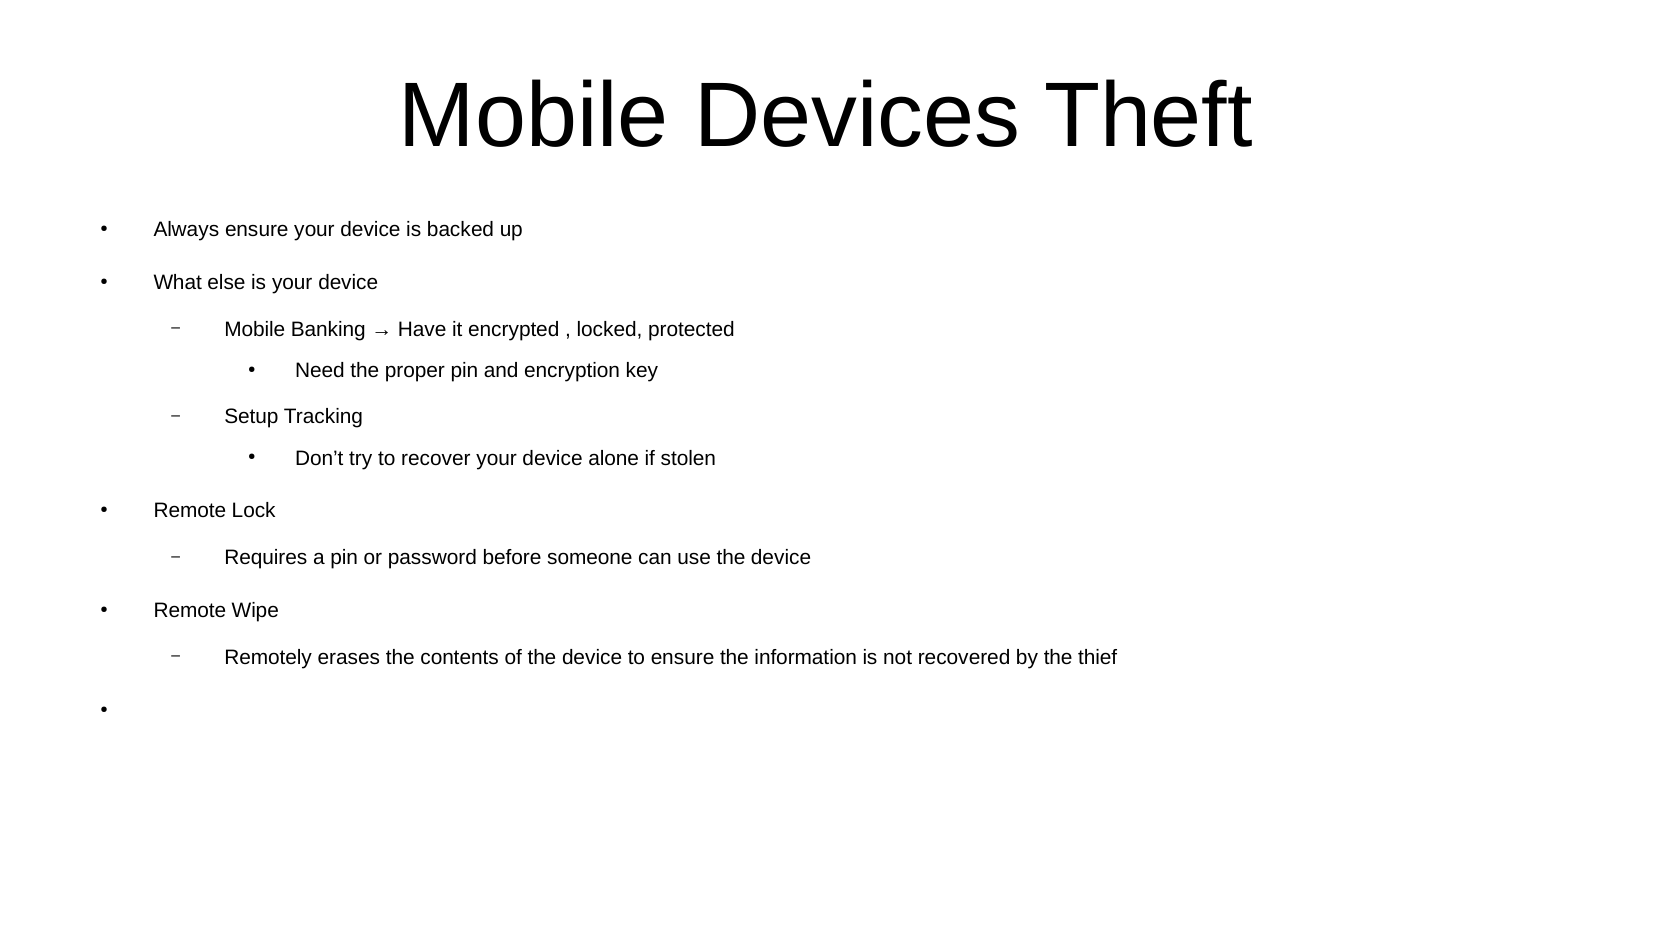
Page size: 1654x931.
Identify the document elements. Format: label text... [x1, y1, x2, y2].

list Always ensure your device is backed up What else is your device Mobile Banking → Have it encrypted , locked, protected Need the proper pin and encryption key Setup Tracking Don’t try to recover your device alone if stolen Remote Lock Requires a pin or password before someone can use the device Remote Wipe Remotely erases the contents of the device to ensure the information is not recovered by the thief [82, 217, 1636, 916]
title Mobile Devices Theft [82, 37, 1571, 193]
